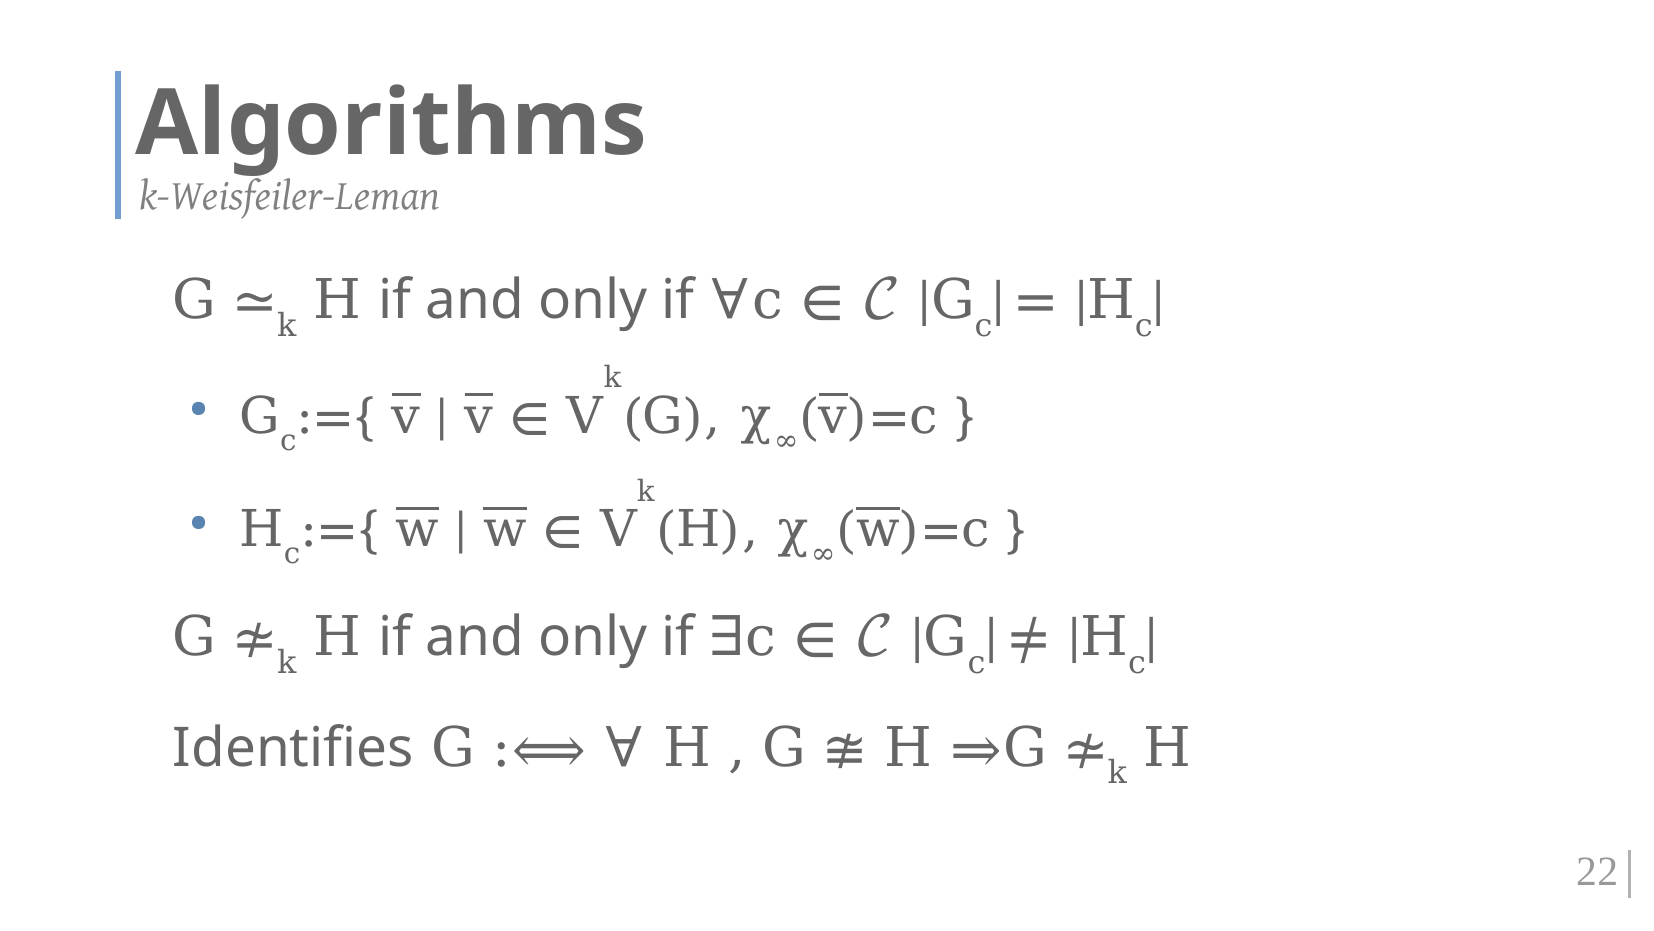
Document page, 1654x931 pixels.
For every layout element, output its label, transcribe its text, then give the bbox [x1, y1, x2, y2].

list G ≃k H if and only if ∀c ∈ 𝒞 |Gc| = |Hc| Gc:={ v | v ∈ Vk(G), χ∞(v)=c } Hc:={ w | w ∈ Vk(H), χ∞(w)=c } G ≄k H if and only if ∃c ∈ 𝒞 |Gc| ≠ |Hc| Identifies G :⟺ ∀ H , G ≇ H ⇒G ≄k H [106, 259, 1577, 865]
text_box k-Weisfeiler-Leman [124, 165, 721, 229]
title Algorithms [135, 60, 1601, 178]
